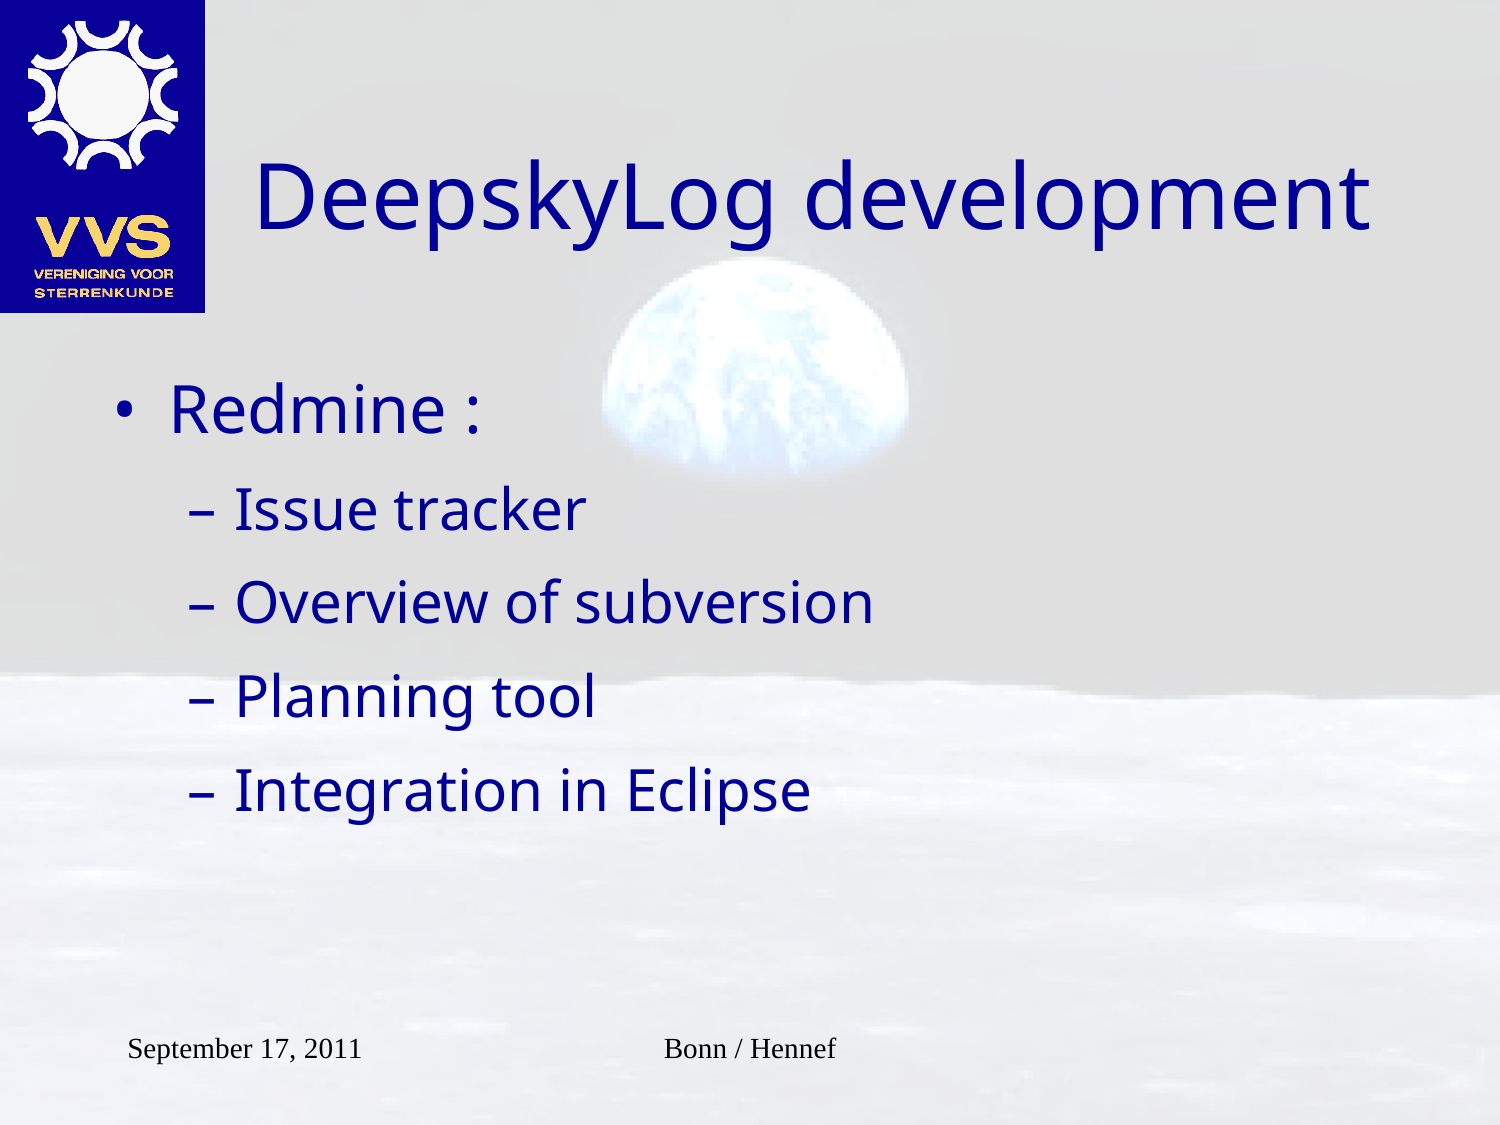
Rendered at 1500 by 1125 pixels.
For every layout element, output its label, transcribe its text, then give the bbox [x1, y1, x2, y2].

title DeepskyLog development [237, 76, 1388, 312]
list Redmine : Issue tracker Overview of subversion Planning tool Integration in Eclipse [112, 362, 1388, 1105]
picture [0, 0, 205, 313]
